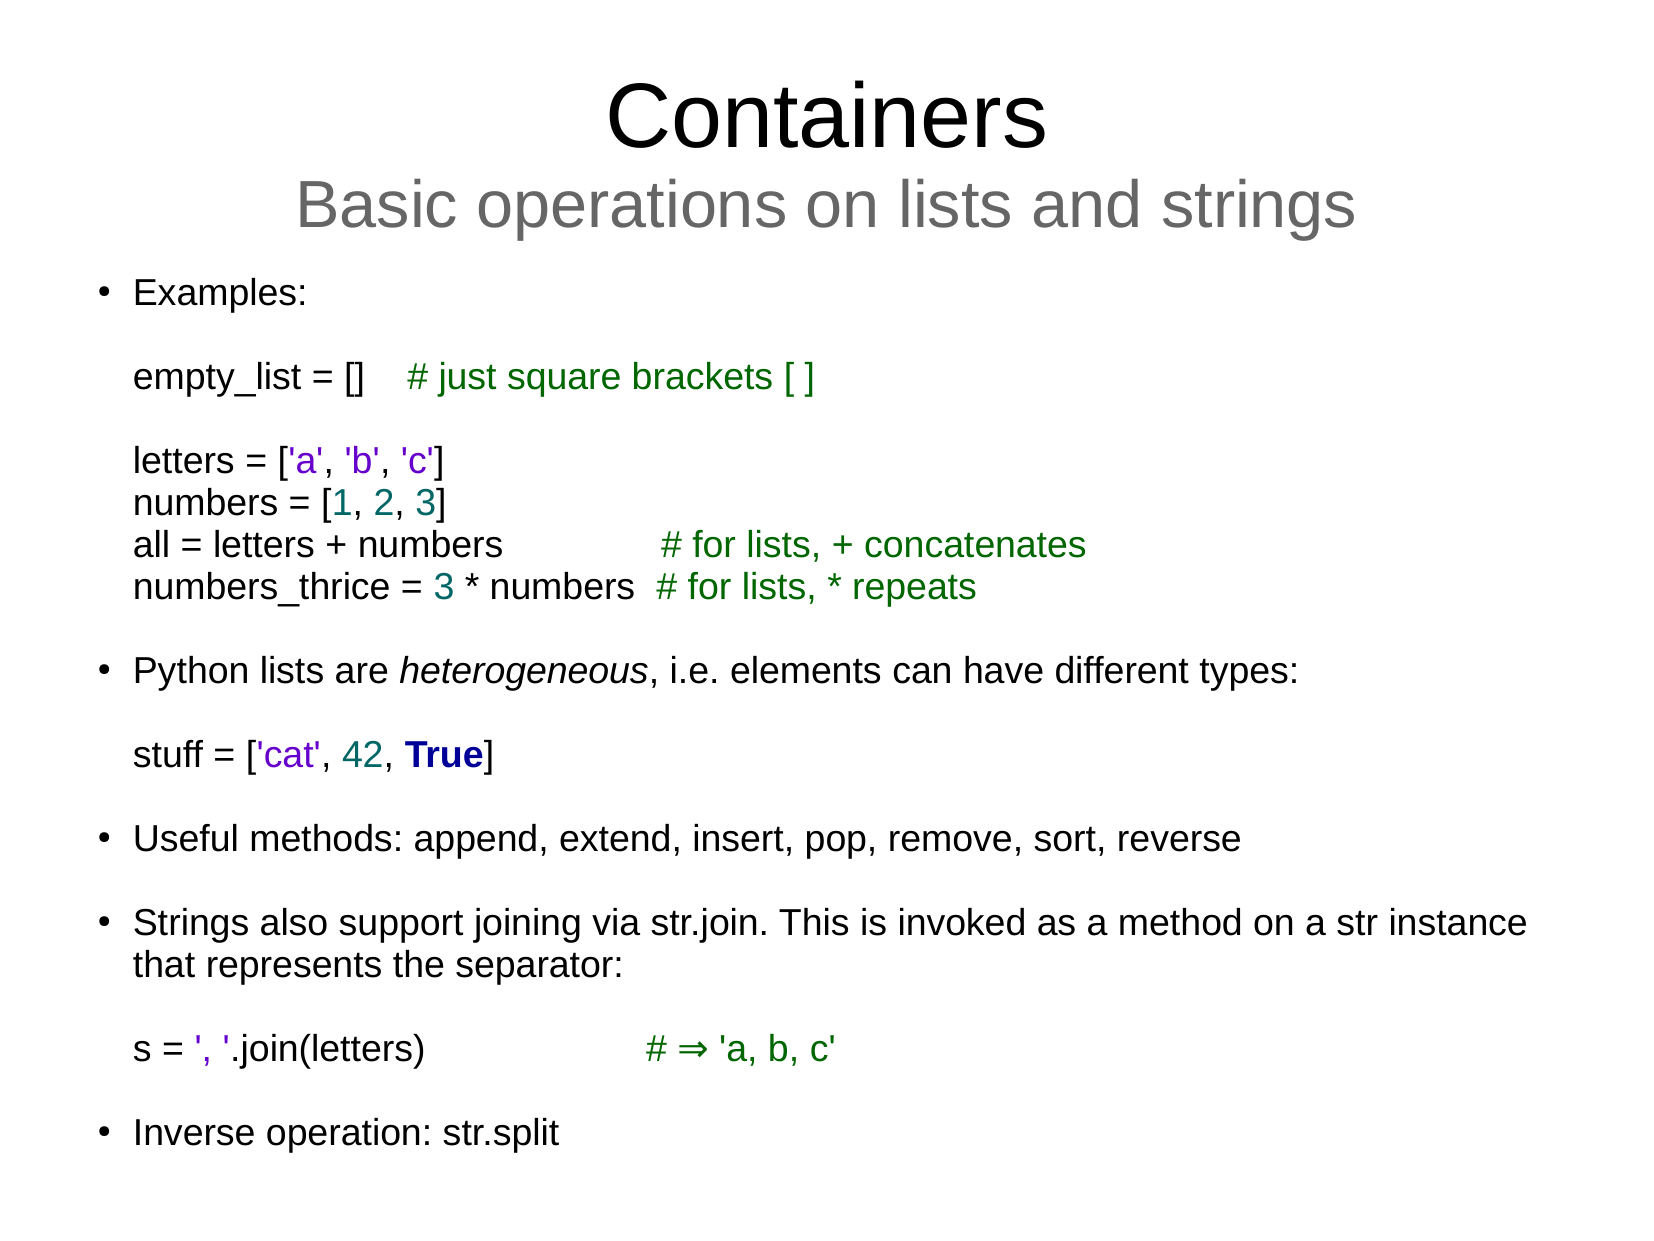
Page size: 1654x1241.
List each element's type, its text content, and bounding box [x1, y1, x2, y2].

text_box Examples: empty_list = [] # just square brackets [ ] letters = ['a', 'b', 'c'] numbers = [1, 2, 3] all = letters + numbers # for lists, + concatenates numbers_thrice = 3 * numbers # for lists, * repeats Python lists are heterogeneous, i.e. elements can have different types: stuff = ['cat', 42, True] Useful methods: append, extend, insert, pop, remove, sort, reverse Strings also support joining via str.join. This is invoked as a method on a str instance that represents the separator: s = ', '.join(letters) # ⇒ 'a, b, c' Inverse operation: str.split [82, 264, 1561, 1161]
title Containers Basic operations on lists and strings [82, 49, 1571, 257]
